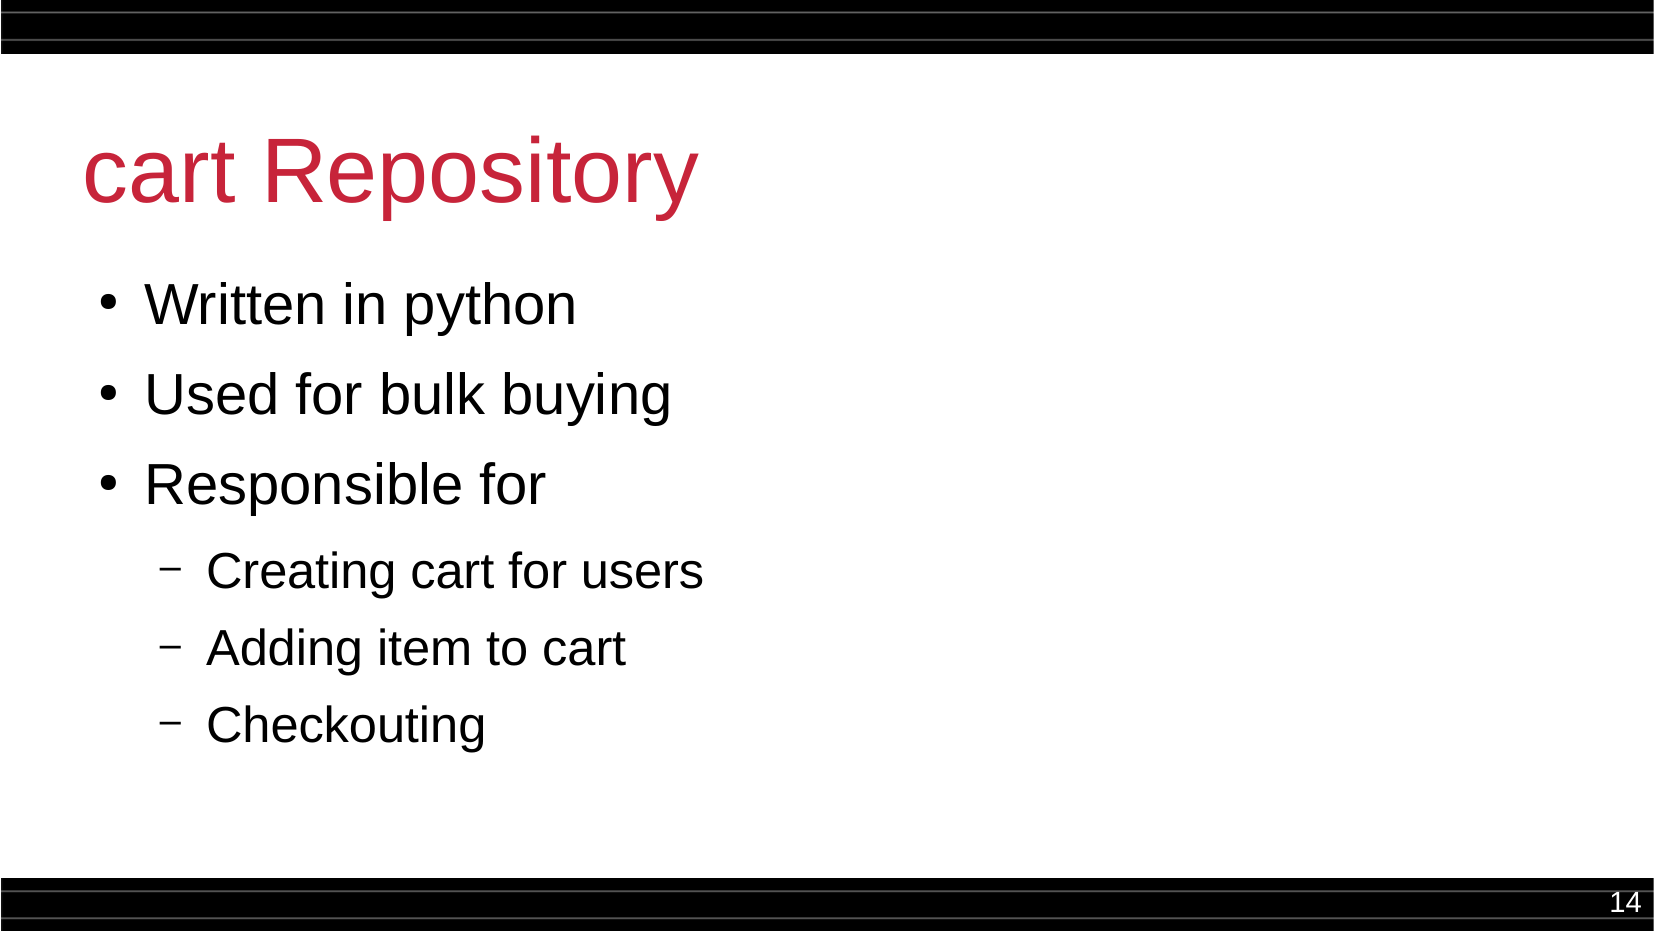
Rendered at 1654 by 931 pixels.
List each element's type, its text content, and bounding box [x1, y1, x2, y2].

list Written in python Used for bulk buying Responsible for Creating cart for users Adding item to cart Checkouting [82, 271, 1571, 758]
picture [1, 878, 1654, 931]
title cart Repository [82, 92, 1571, 249]
picture [1, 0, 1654, 54]
